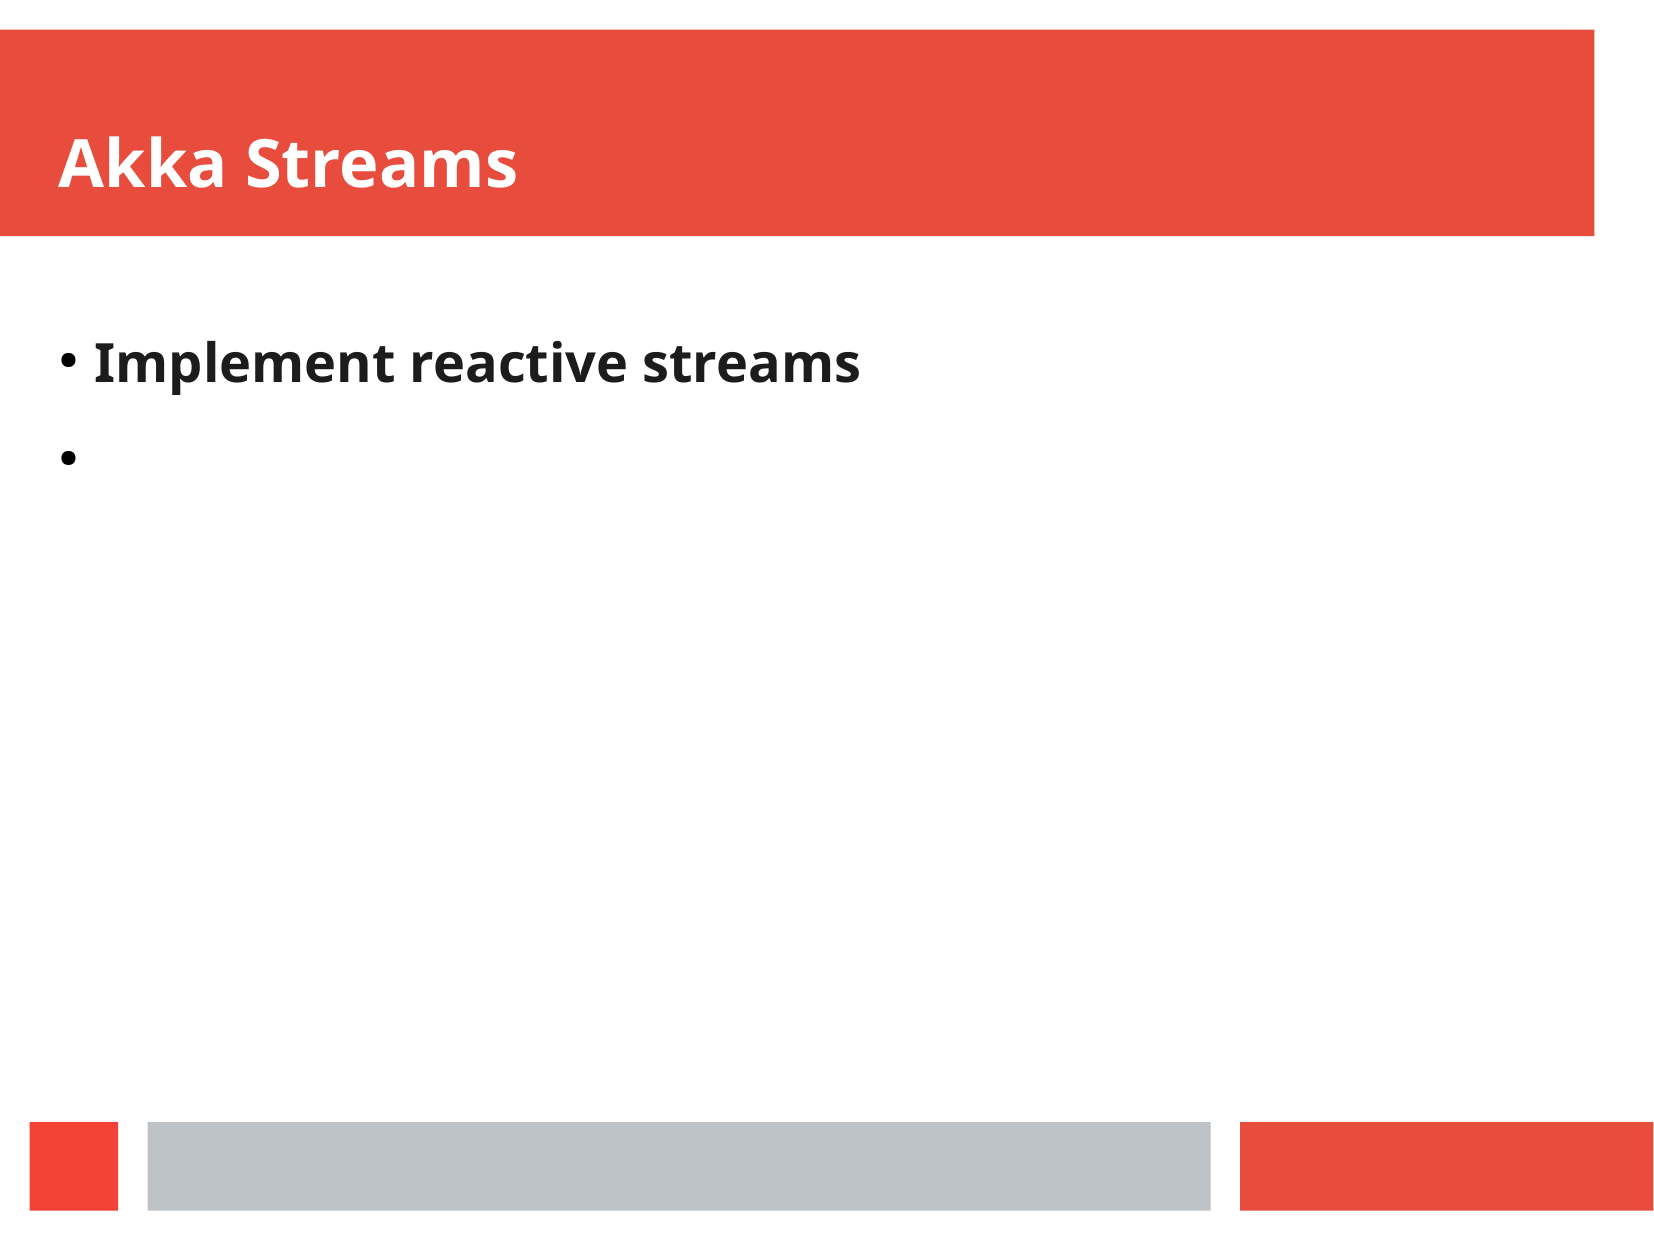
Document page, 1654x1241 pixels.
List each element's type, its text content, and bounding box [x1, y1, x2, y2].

title Akka Streams [59, 59, 1595, 207]
list Implement reactive streams [59, 324, 1565, 1093]
